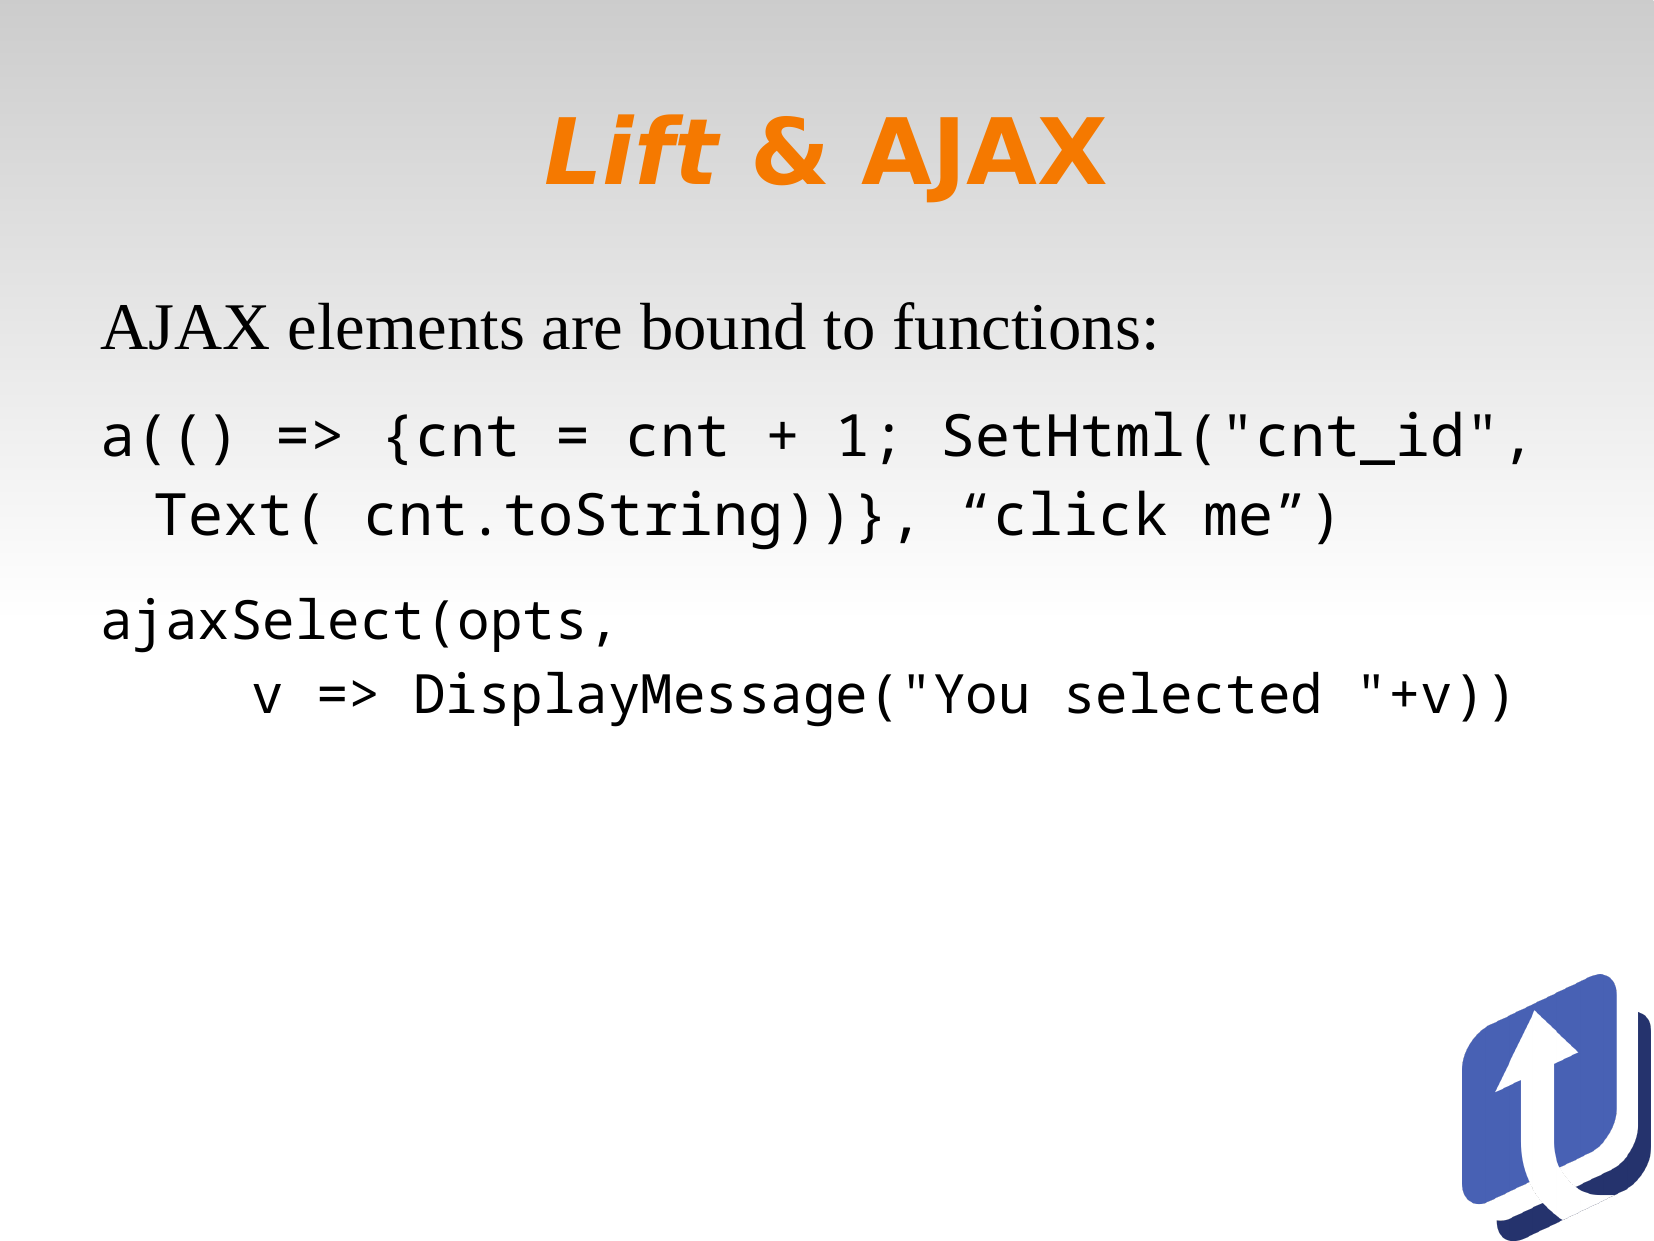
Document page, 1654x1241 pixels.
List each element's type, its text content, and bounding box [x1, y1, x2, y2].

picture [1462, 974, 1651, 1241]
title Lift & AJAX [82, 49, 1571, 257]
list AJAX elements are bound to functions: a(() => {cnt = cnt + 1; SetHtml("cnt_id", Text( cnt.toString))}, “click me”) ajaxSelect(opts, v => DisplayMessage("You selected "+v)) [82, 290, 1571, 1094]
